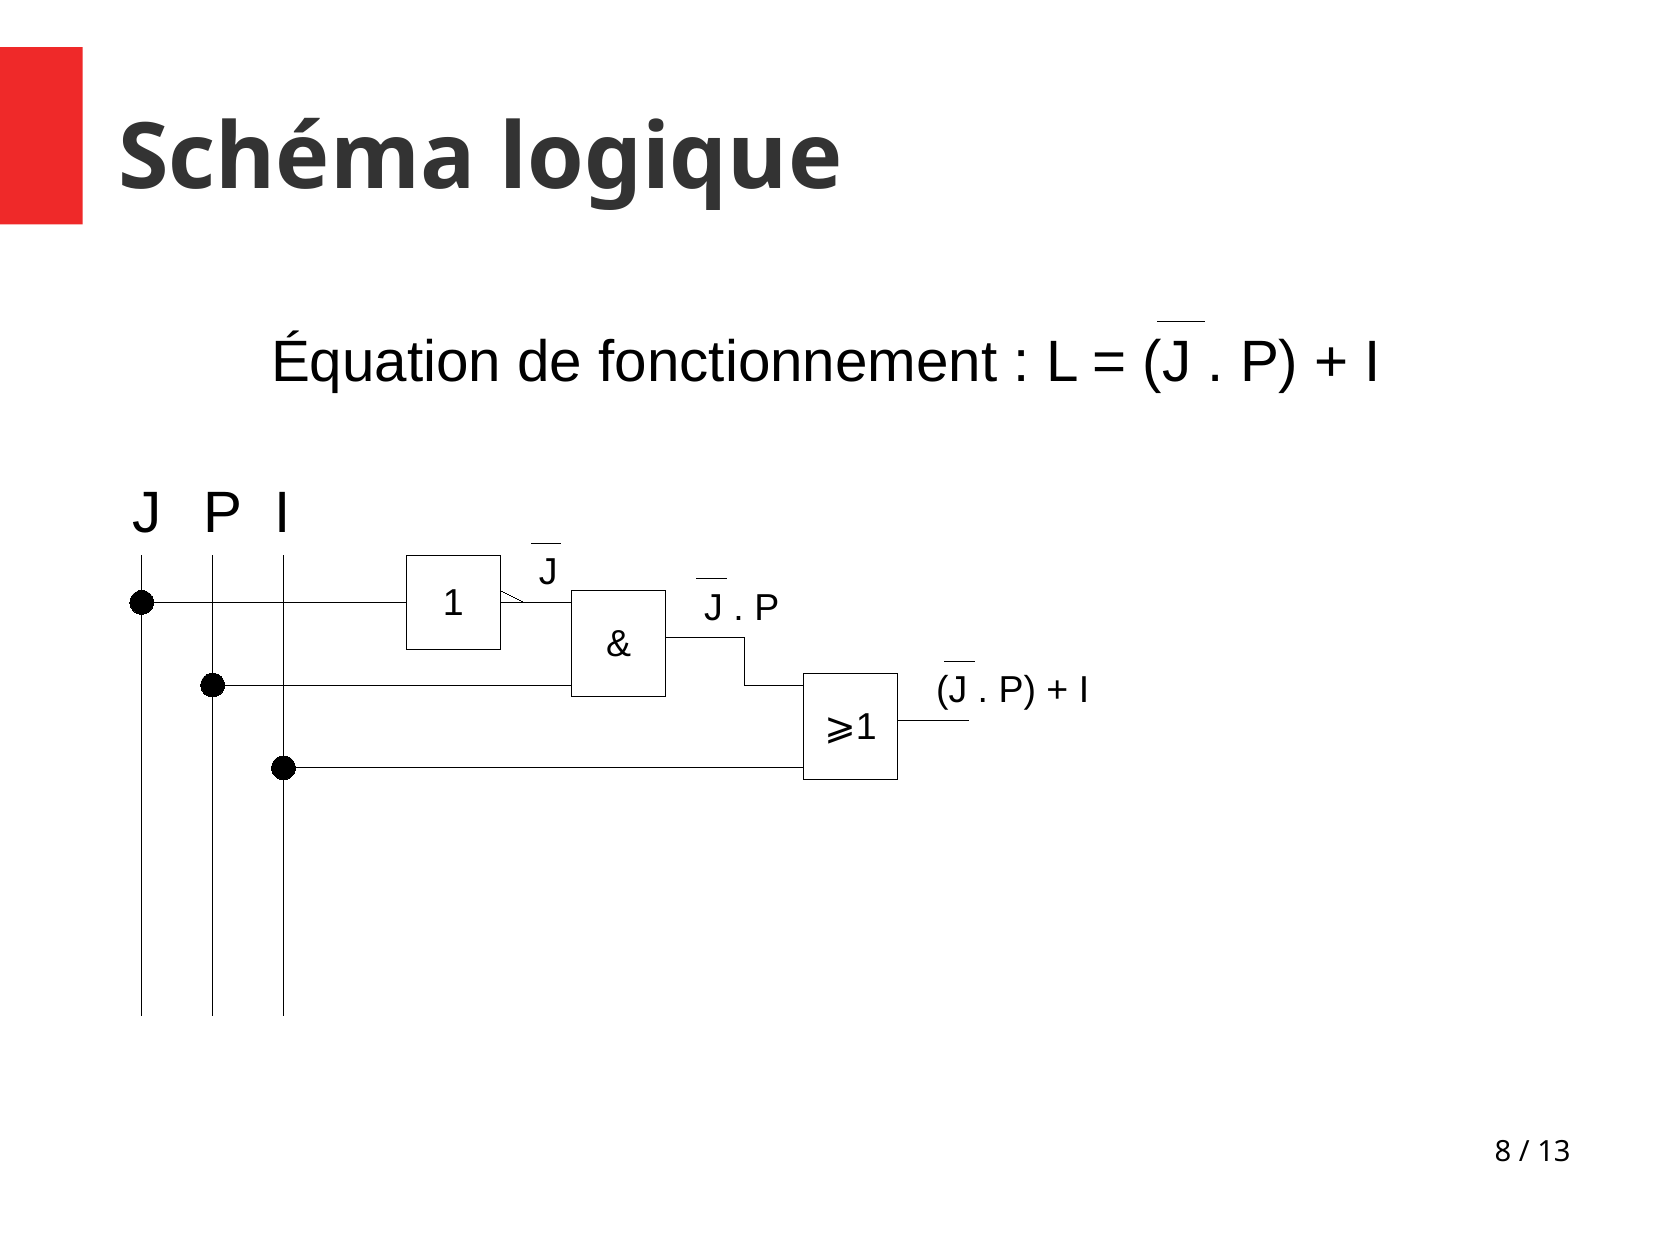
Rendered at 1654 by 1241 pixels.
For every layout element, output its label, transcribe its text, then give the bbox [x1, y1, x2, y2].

text_box 1 [406, 555, 501, 650]
text_box [271, 755, 296, 780]
text_box I [259, 472, 319, 556]
text_box [129, 590, 154, 615]
text_box ⩾1 [803, 673, 898, 780]
text_box & [571, 590, 666, 697]
text_box (J . P) + I [921, 661, 1105, 719]
text_box [200, 673, 225, 697]
text_box Équation de fonctionnement : L = (J . P) + I [0, 321, 1654, 402]
text_box J [524, 543, 573, 601]
title Schéma logique [118, 49, 1571, 257]
text_box P [188, 472, 249, 556]
text_box J . P [689, 578, 795, 636]
text_box J [118, 472, 178, 556]
